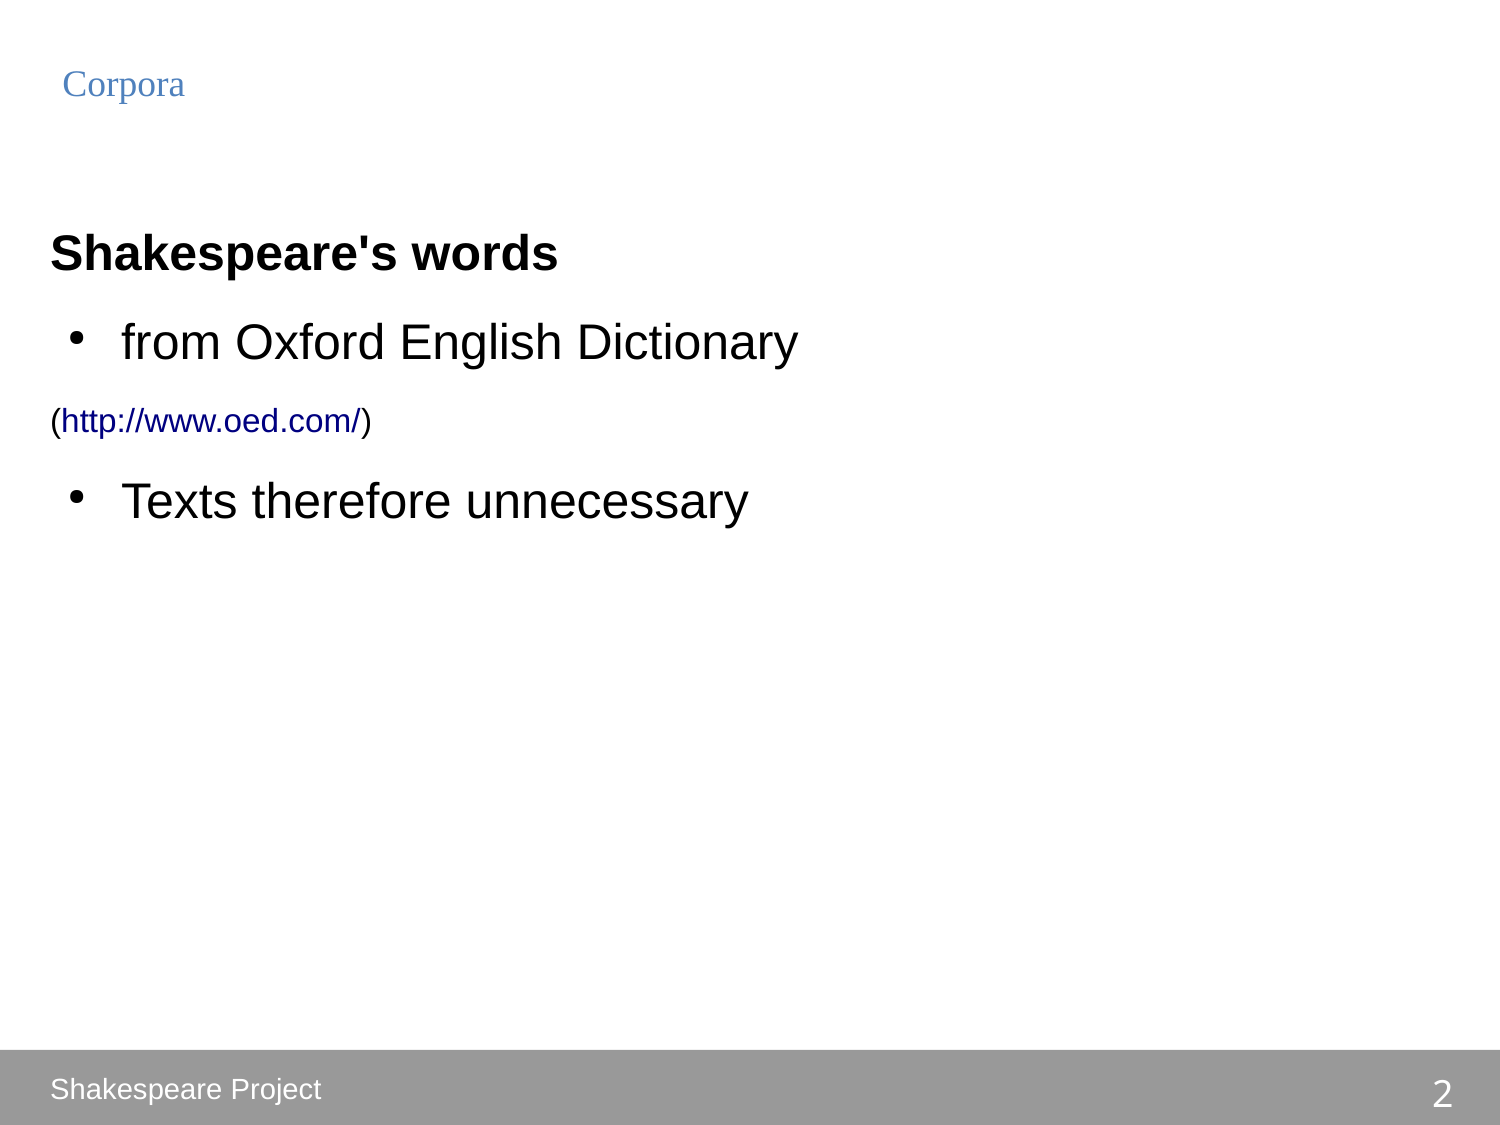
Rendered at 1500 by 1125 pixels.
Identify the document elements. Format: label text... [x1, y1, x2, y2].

list Shakespeare's words from Oxford English Dictionary (http://www.oed.com/) Texts therefore unnecessary [35, 212, 1423, 910]
title Corpora [62, 12, 1450, 150]
footer Shakespeare Project [35, 1062, 1276, 1111]
slide_number <Nummer> [1417, 1062, 1477, 1111]
